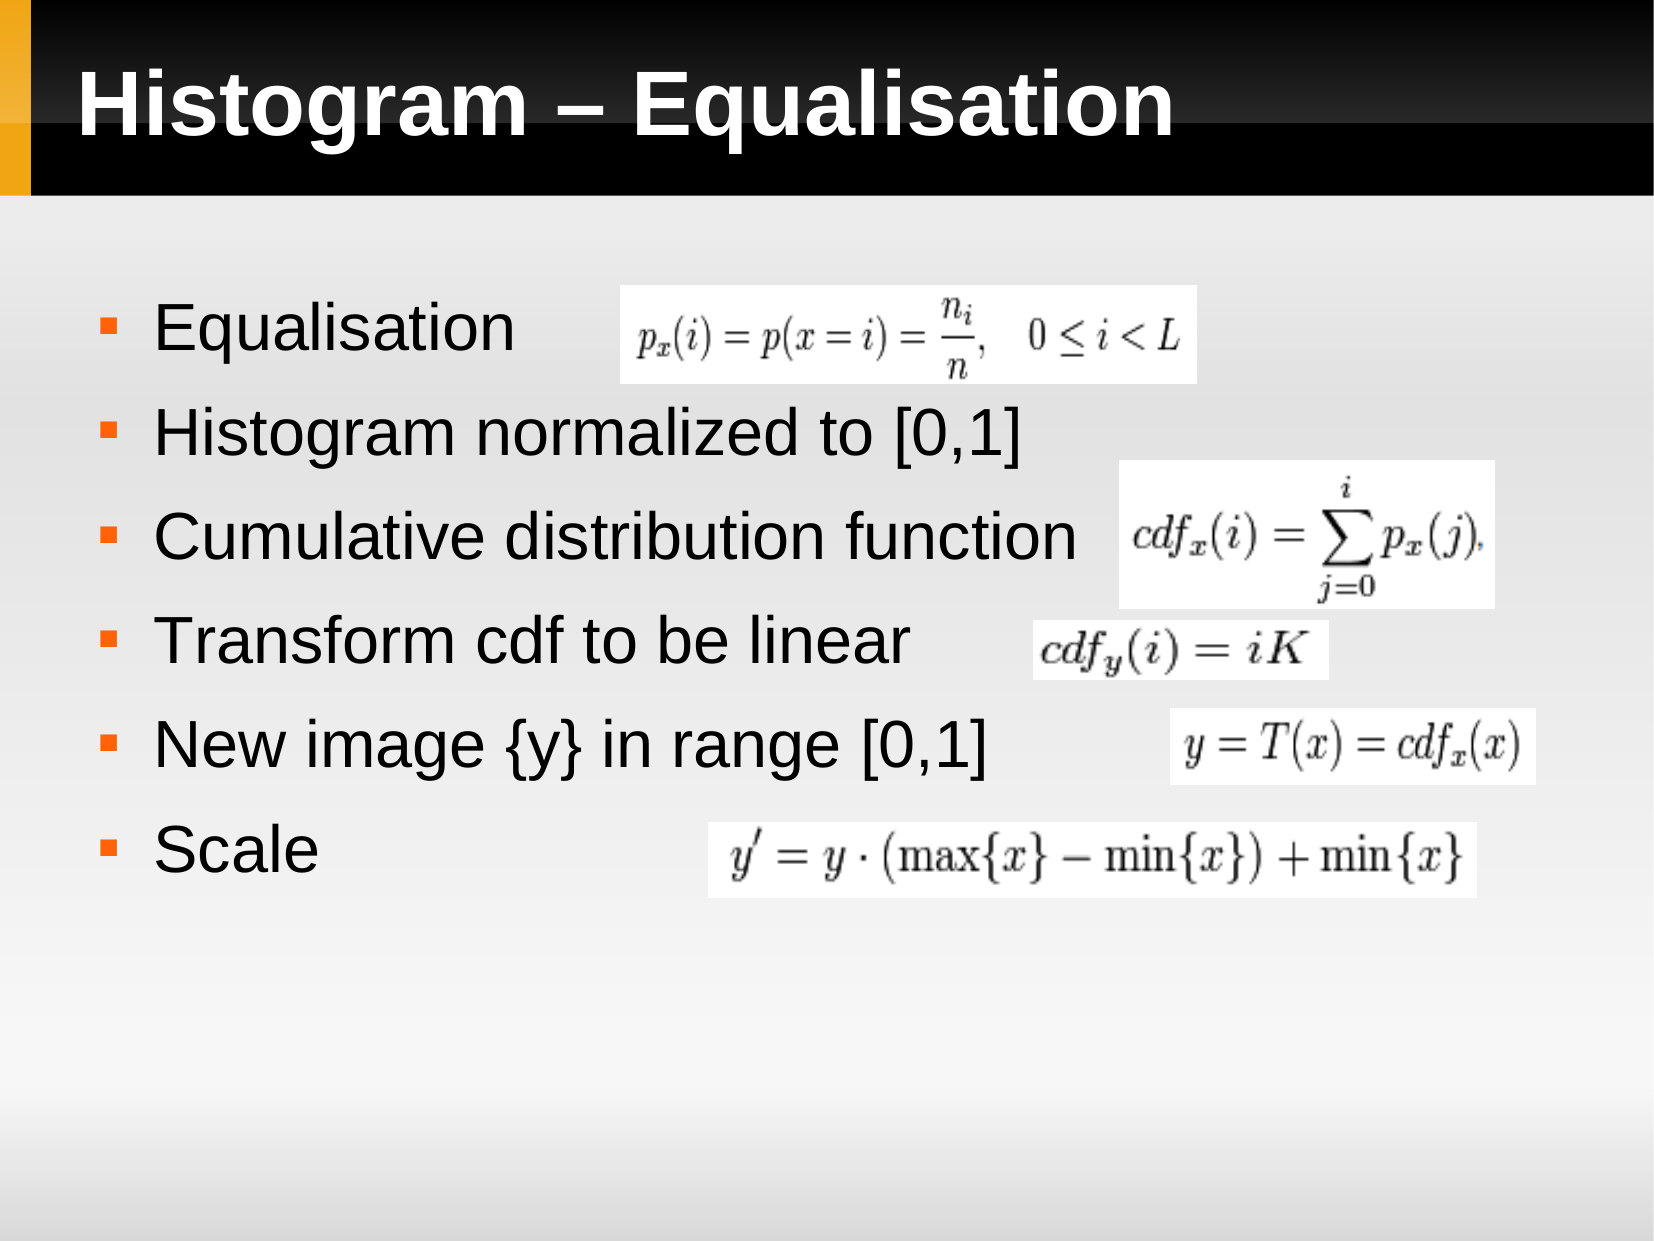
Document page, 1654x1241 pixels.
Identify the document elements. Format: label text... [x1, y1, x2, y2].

title Histogram – Equalisation [76, 0, 1565, 208]
picture [0, 0, 1654, 1241]
list Equalisation Histogram normalized to [0,1] Cumulative distribution function Transform cdf to be linear New image {y} in range [0,1] Scale [82, 290, 1571, 1109]
